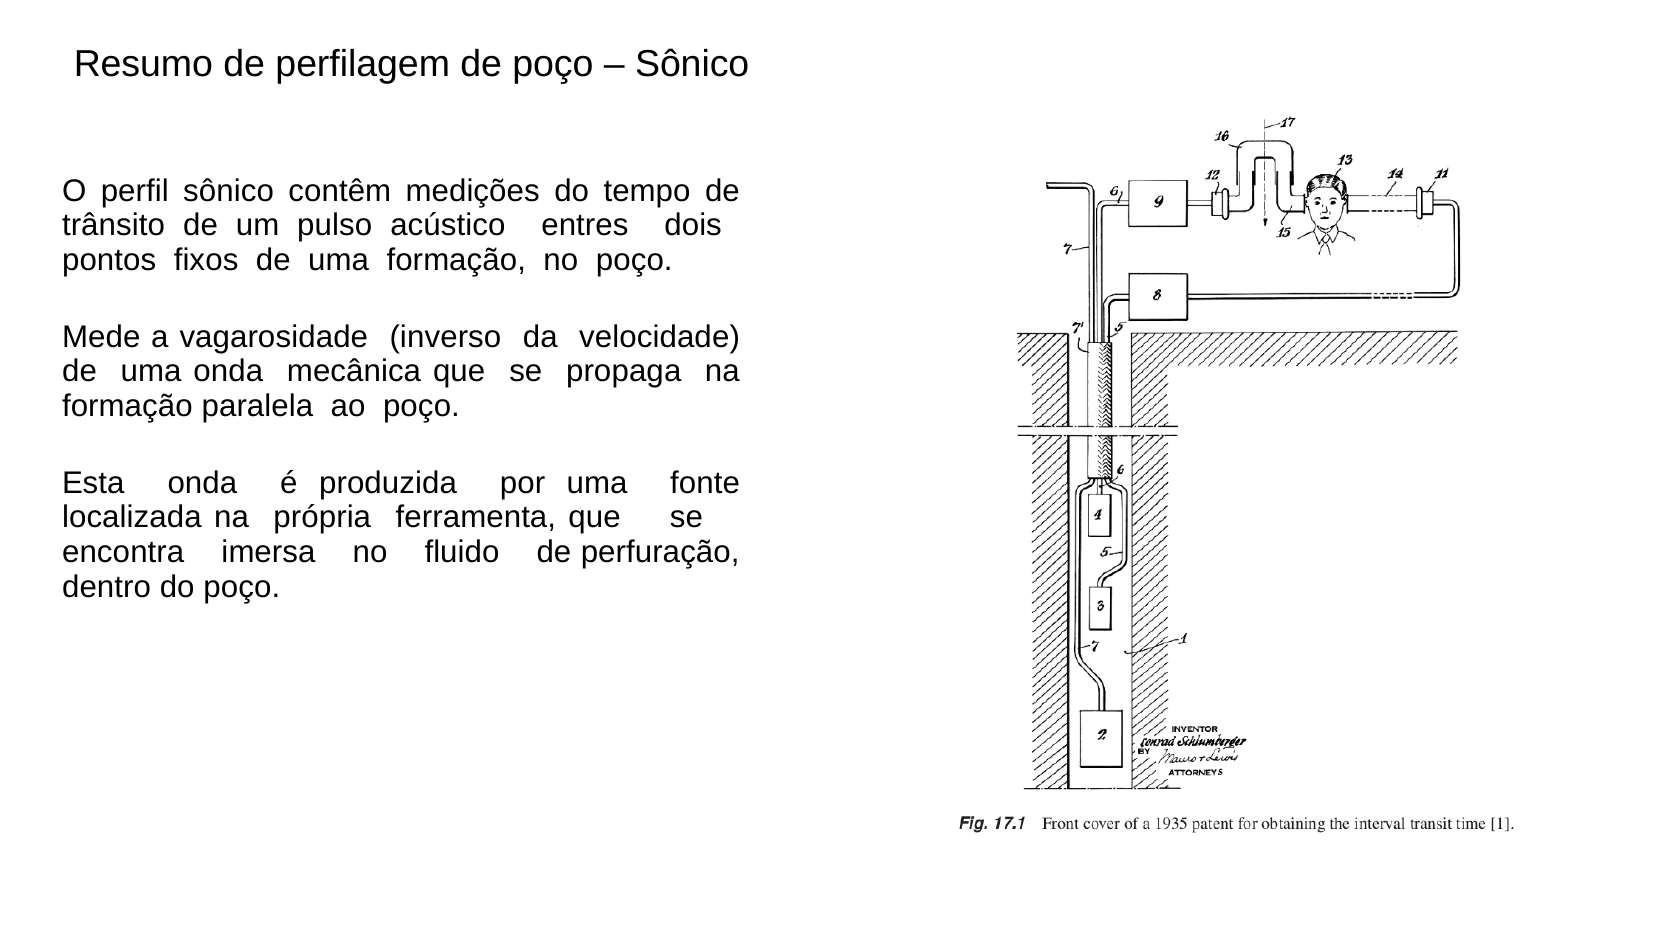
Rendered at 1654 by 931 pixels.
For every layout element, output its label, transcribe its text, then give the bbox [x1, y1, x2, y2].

text_box O perfil sônico contêm medições do tempo de trânsito de um pulso acústico entres dois pontos fixos de uma formação, no poço. Mede a vagarosidade (inverso da velocidade) de uma onda mecânica que se propaga na formação paralela ao poço. Esta onda é produzida por uma fonte localizada na própria ferramenta, que se encontra imersa no fluido de perfuração, dentro do poço. [47, 165, 756, 647]
picture [945, 94, 1524, 840]
text_box Resumo de perfilagem de poço – Sônico [59, 35, 1123, 93]
